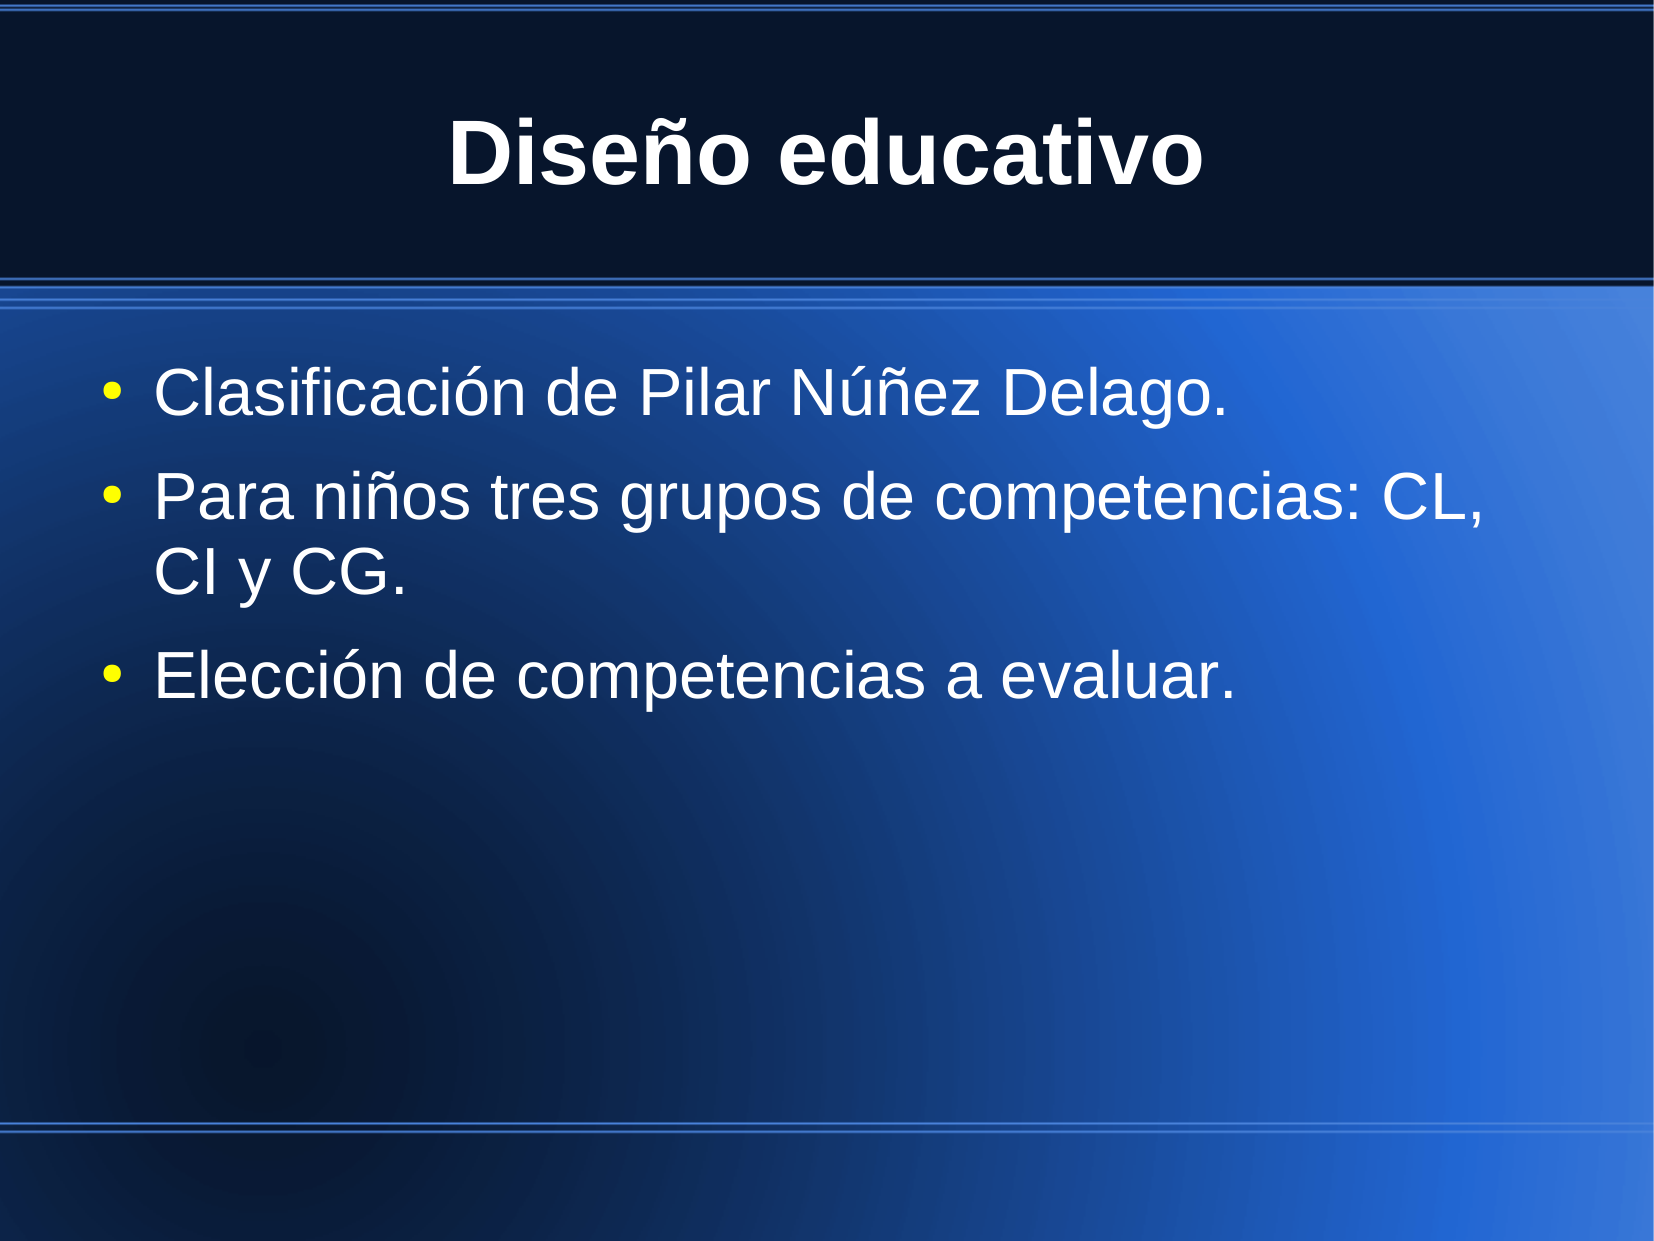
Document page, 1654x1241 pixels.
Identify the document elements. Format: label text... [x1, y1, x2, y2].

title Diseño educativo [82, 49, 1571, 257]
picture [0, 0, 1654, 1241]
list Clasificación de Pilar Núñez Delago. Para niños tres grupos de competencias: CL, CI y CG. Elección de competencias a evaluar. [82, 355, 1571, 1058]
